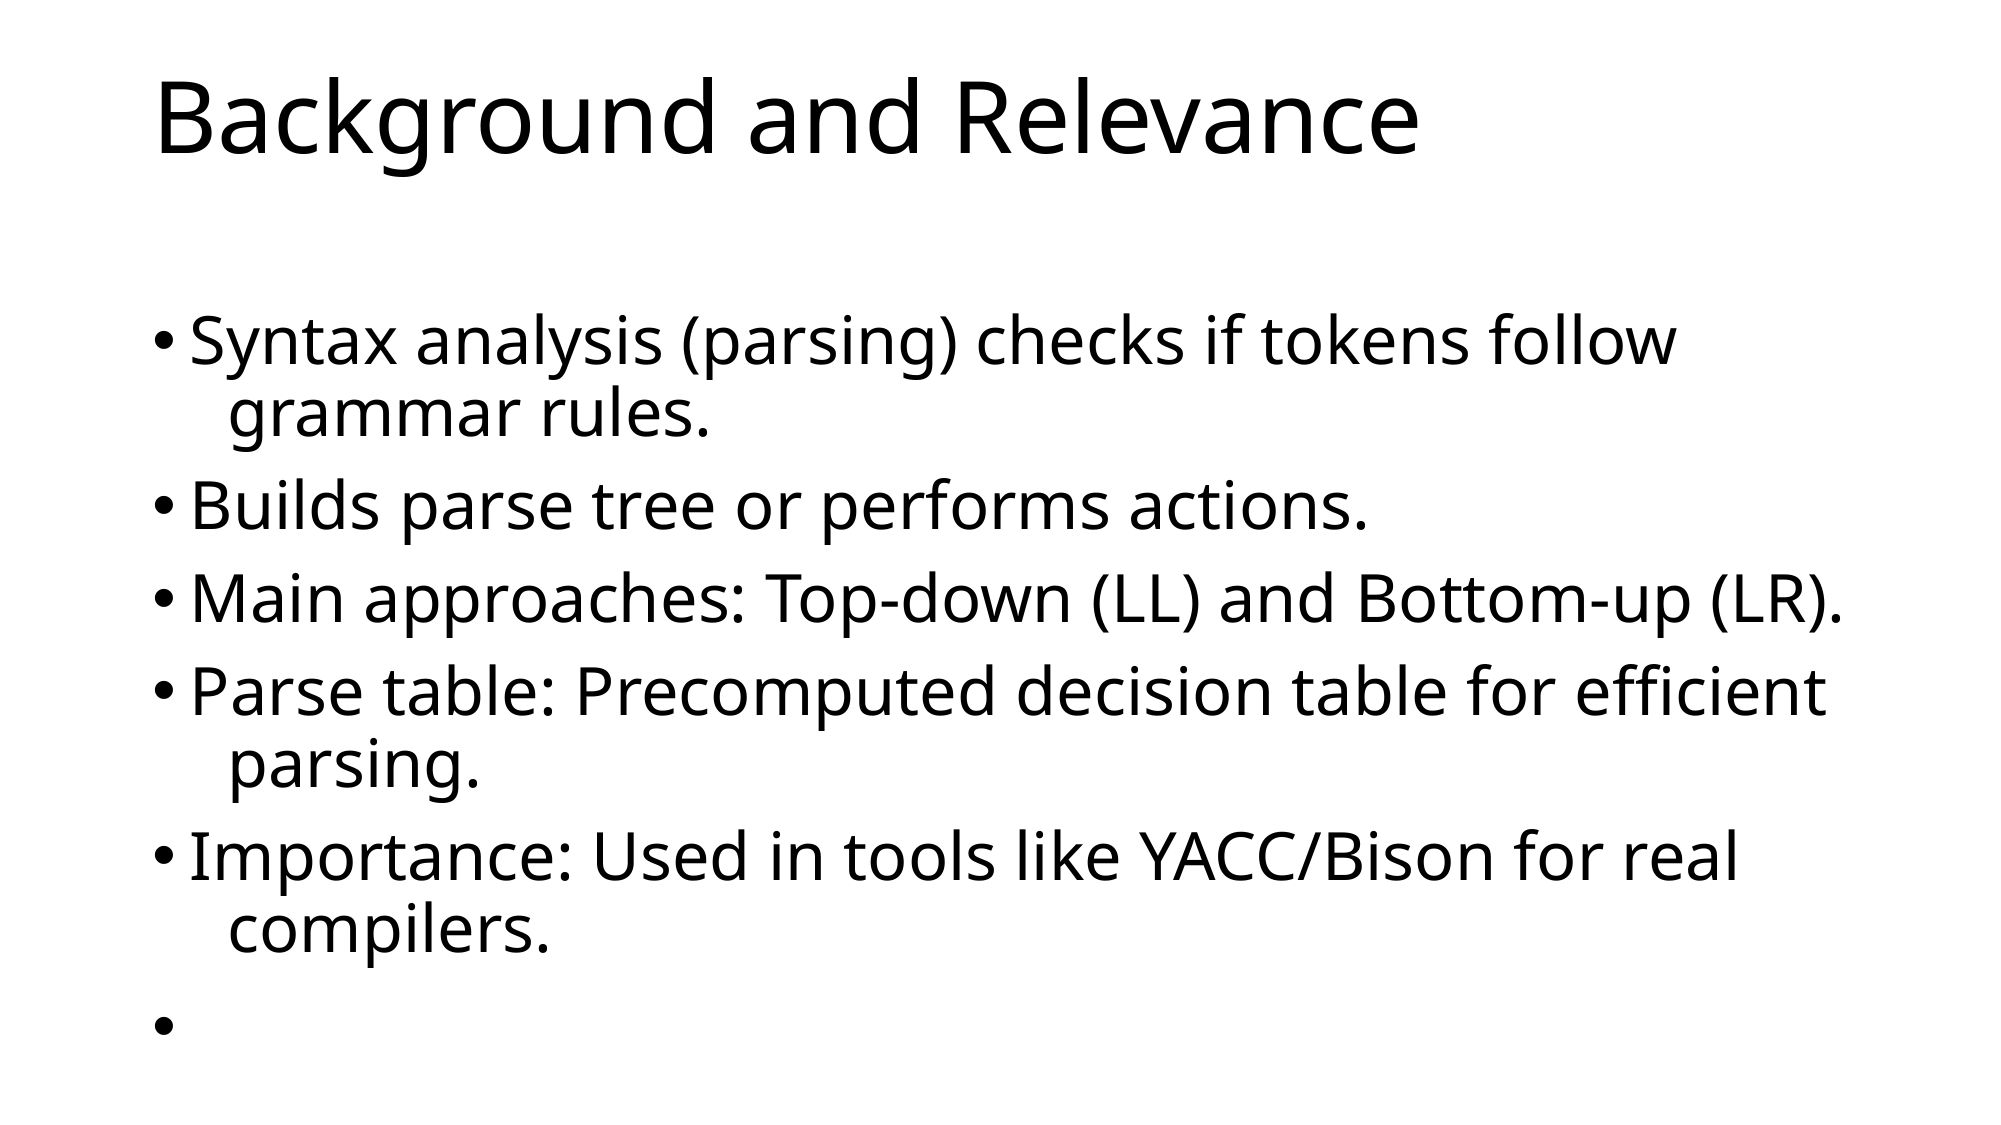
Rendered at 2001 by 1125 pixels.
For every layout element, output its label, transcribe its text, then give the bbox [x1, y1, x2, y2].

title Background and Relevance [137, 59, 1863, 278]
list Syntax analysis (parsing) checks if tokens follow grammar rules. Builds parse tree or performs actions. Main approaches: Top-down (LL) and Bottom-up (LR). Parse table: Precomputed decision table for efficient parsing. Importance: Used in tools like YACC/Bison for real compilers. [137, 299, 1863, 1014]
